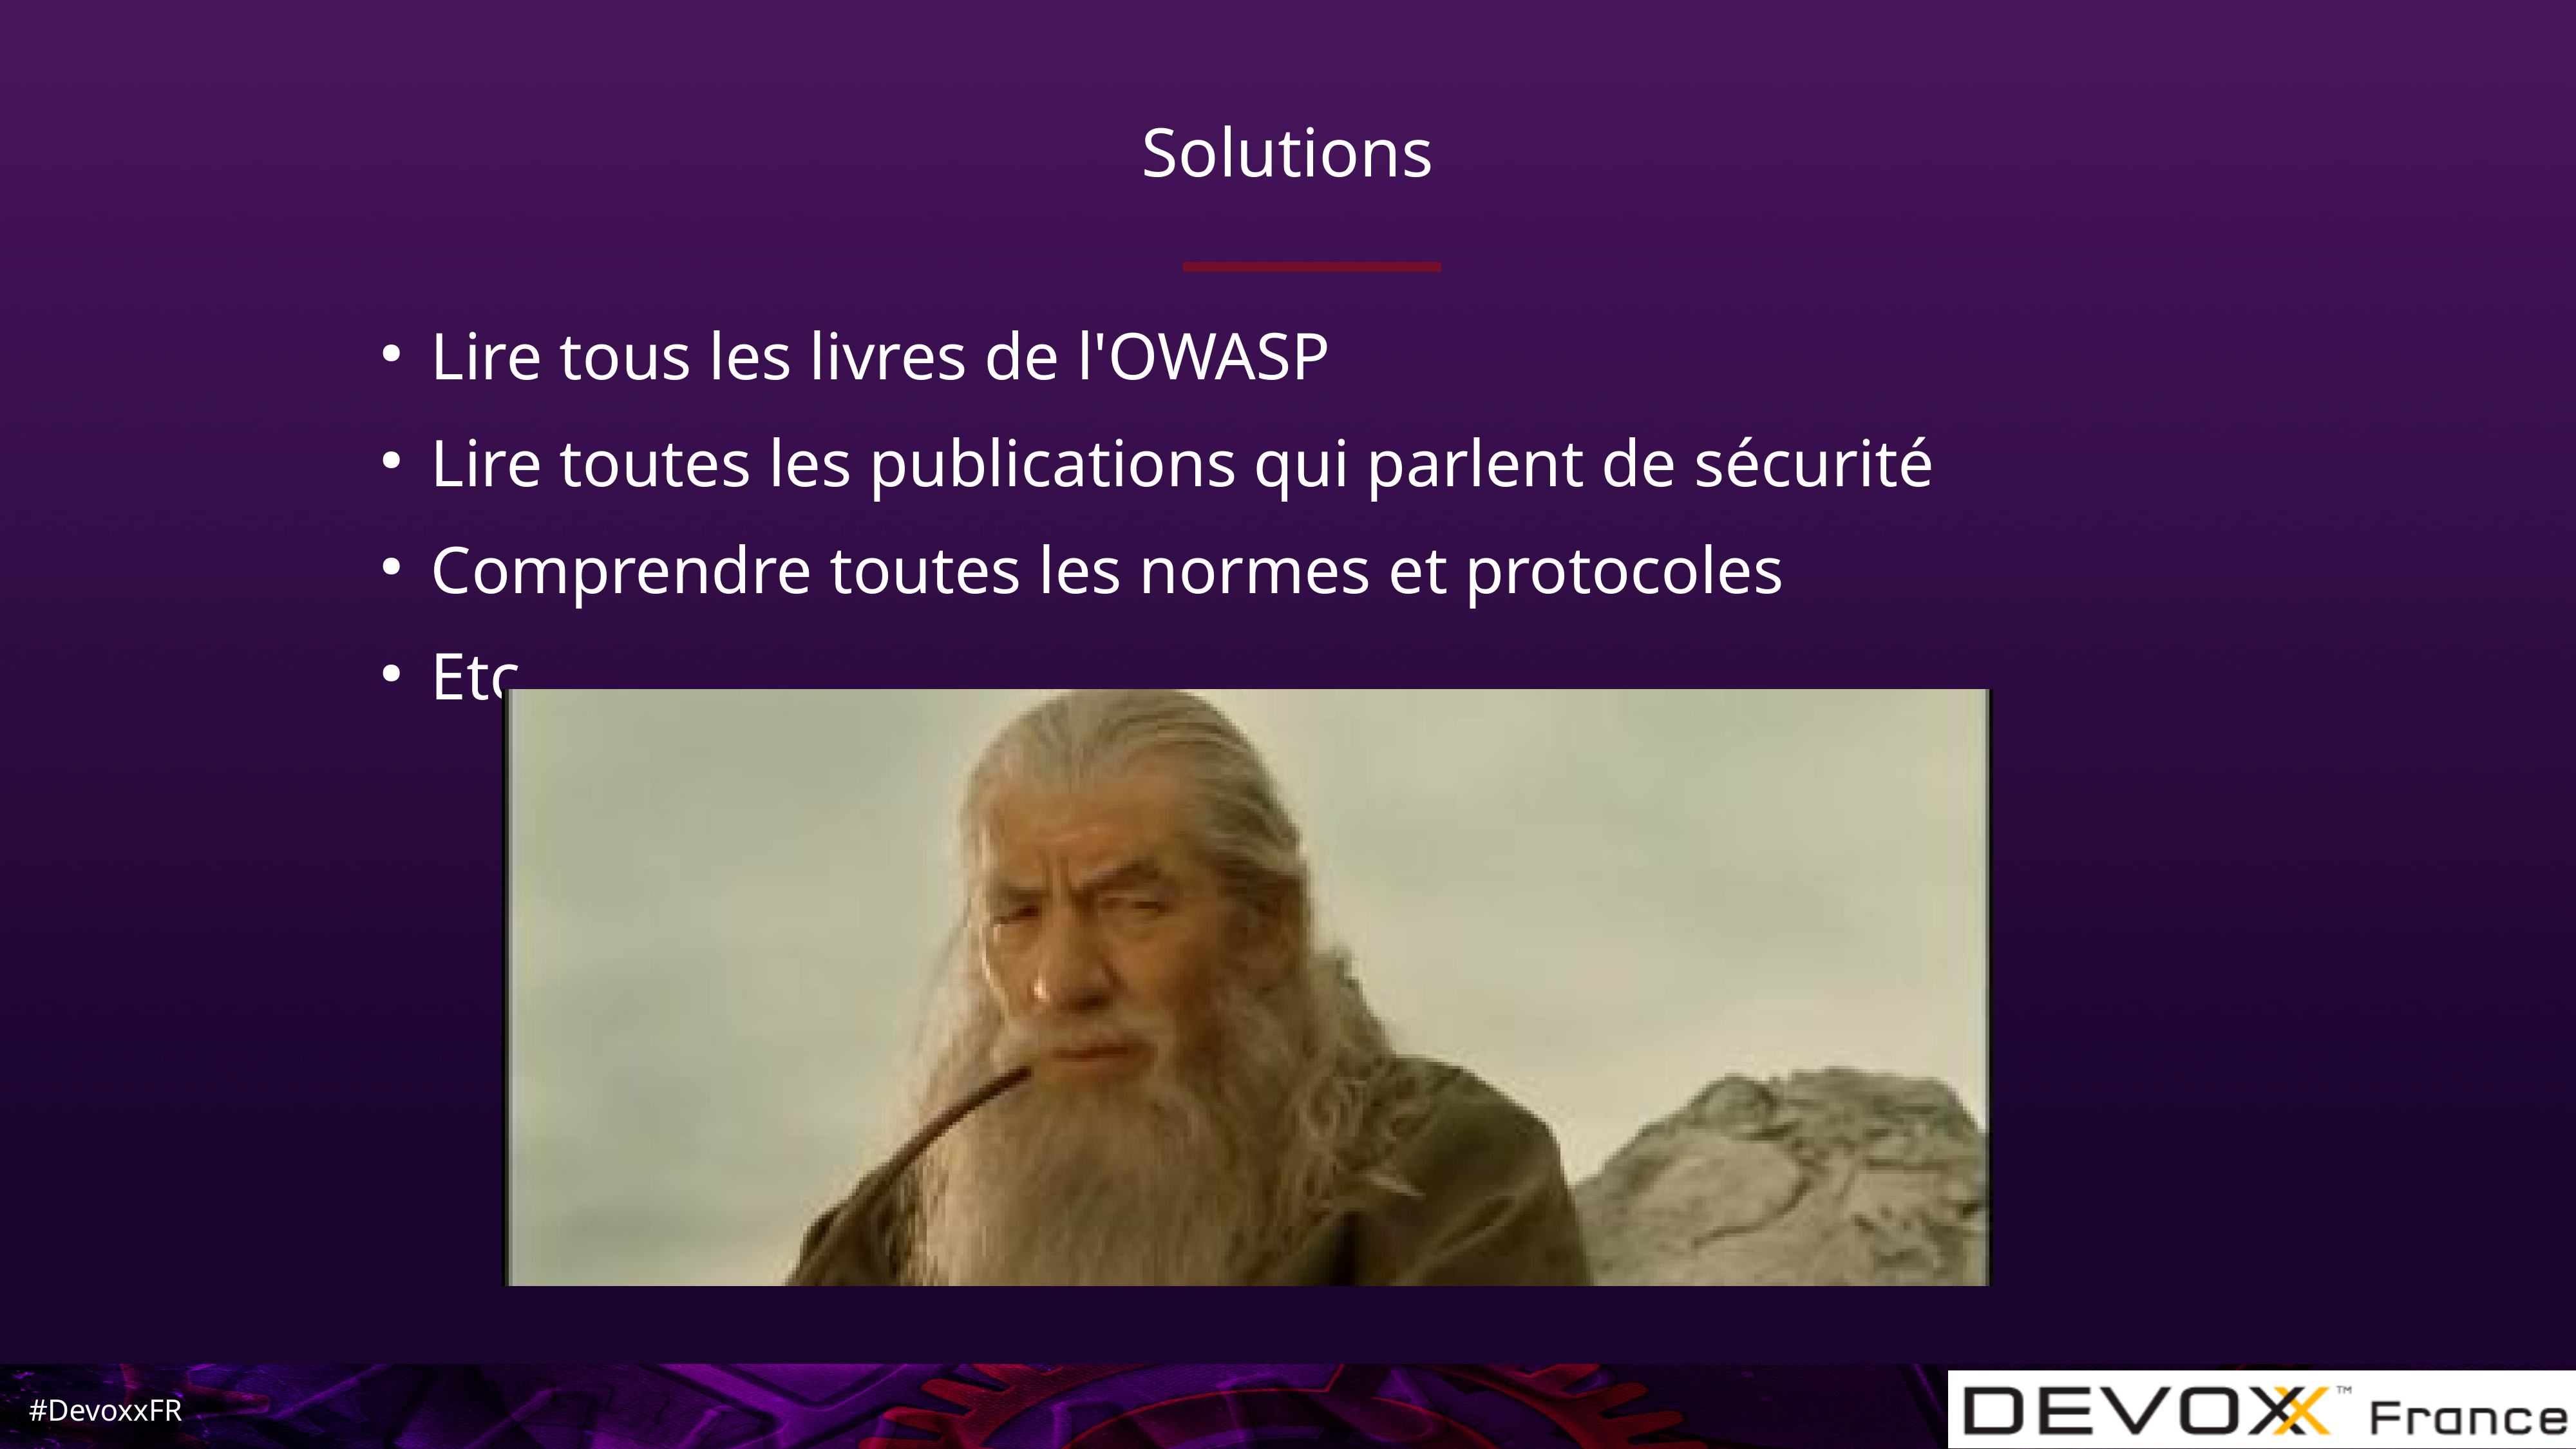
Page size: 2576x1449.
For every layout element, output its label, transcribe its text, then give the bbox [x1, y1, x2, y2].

list Lire tous les livres de l'OWASP Lire toutes les publications qui parlent de sécurité Comprendre toutes les normes et protocoles Etc…. [368, 310, 2208, 1326]
picture [0, 0, 2576, 1449]
title Solutions [510, 14, 2065, 287]
